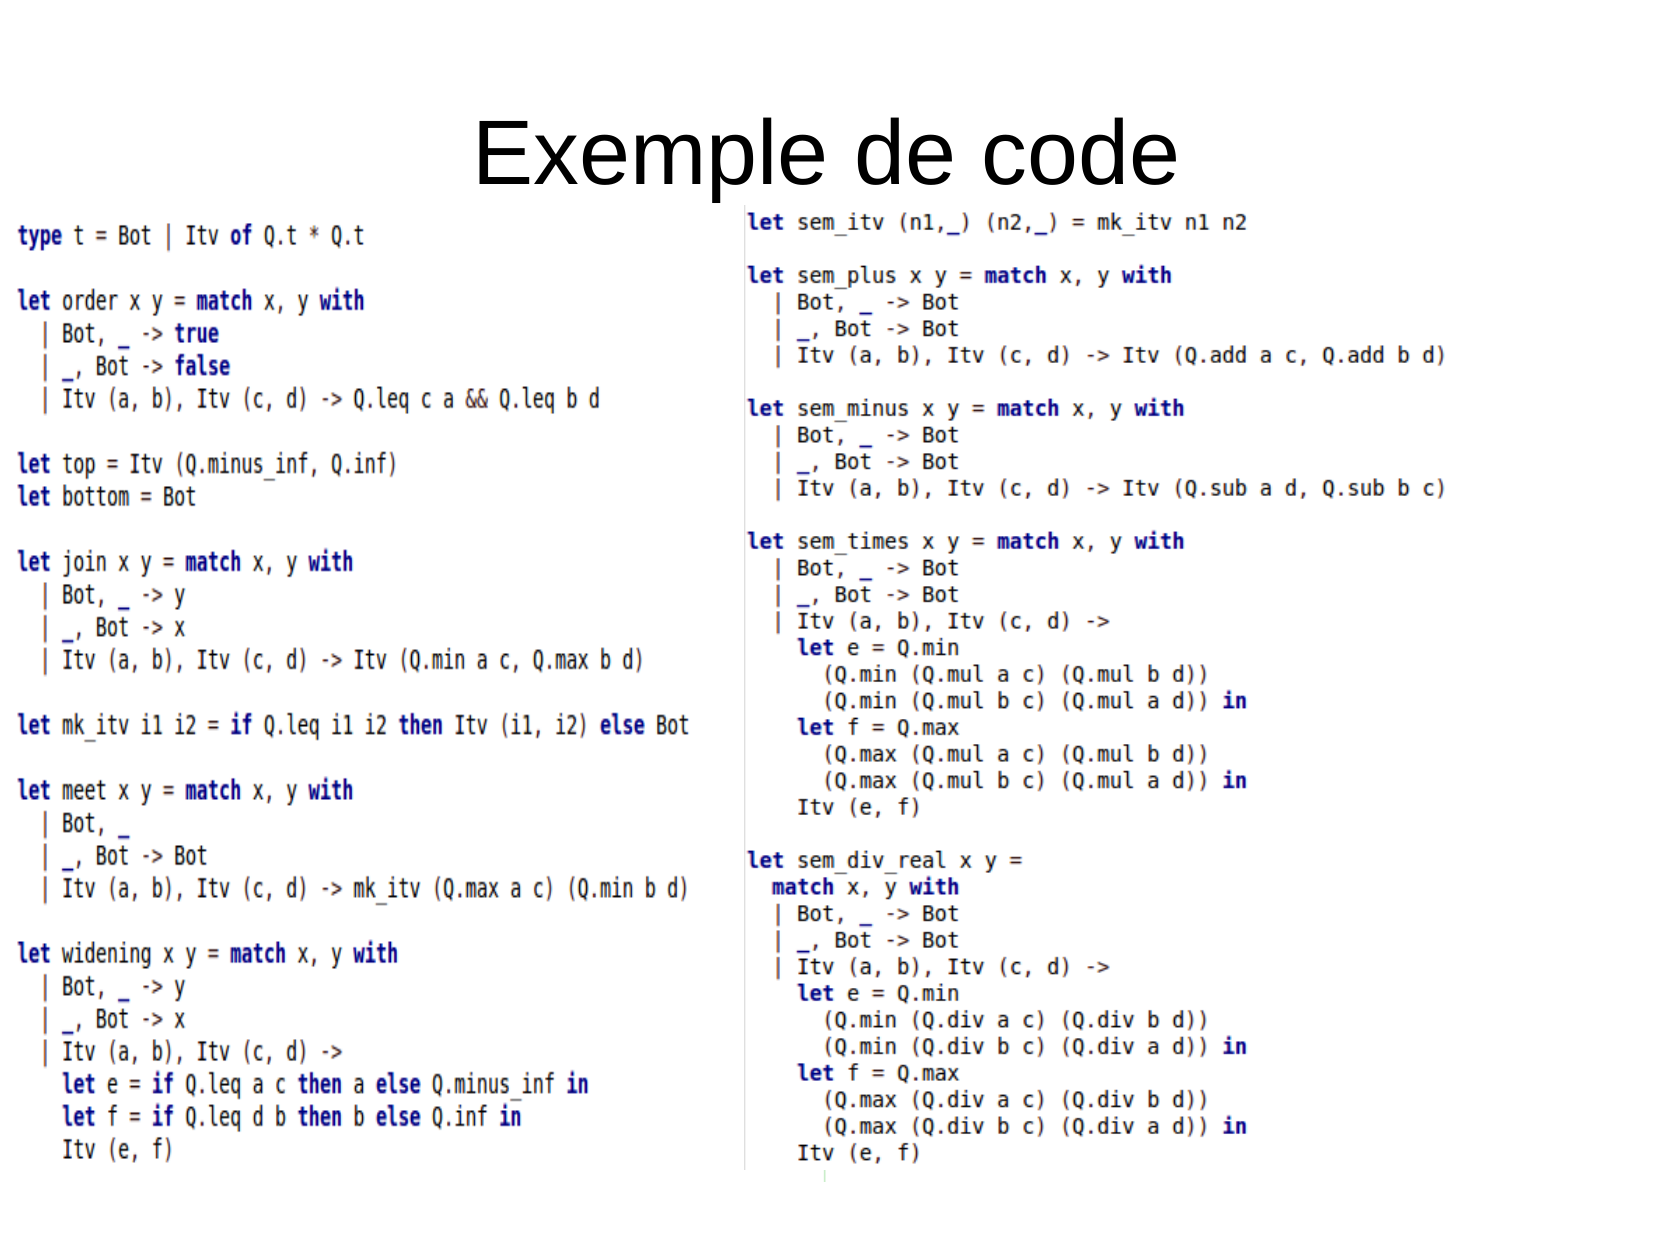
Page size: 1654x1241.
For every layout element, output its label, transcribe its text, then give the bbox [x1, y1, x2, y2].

title Exemple de code [82, 49, 1571, 222]
picture [16, 205, 1643, 1182]
